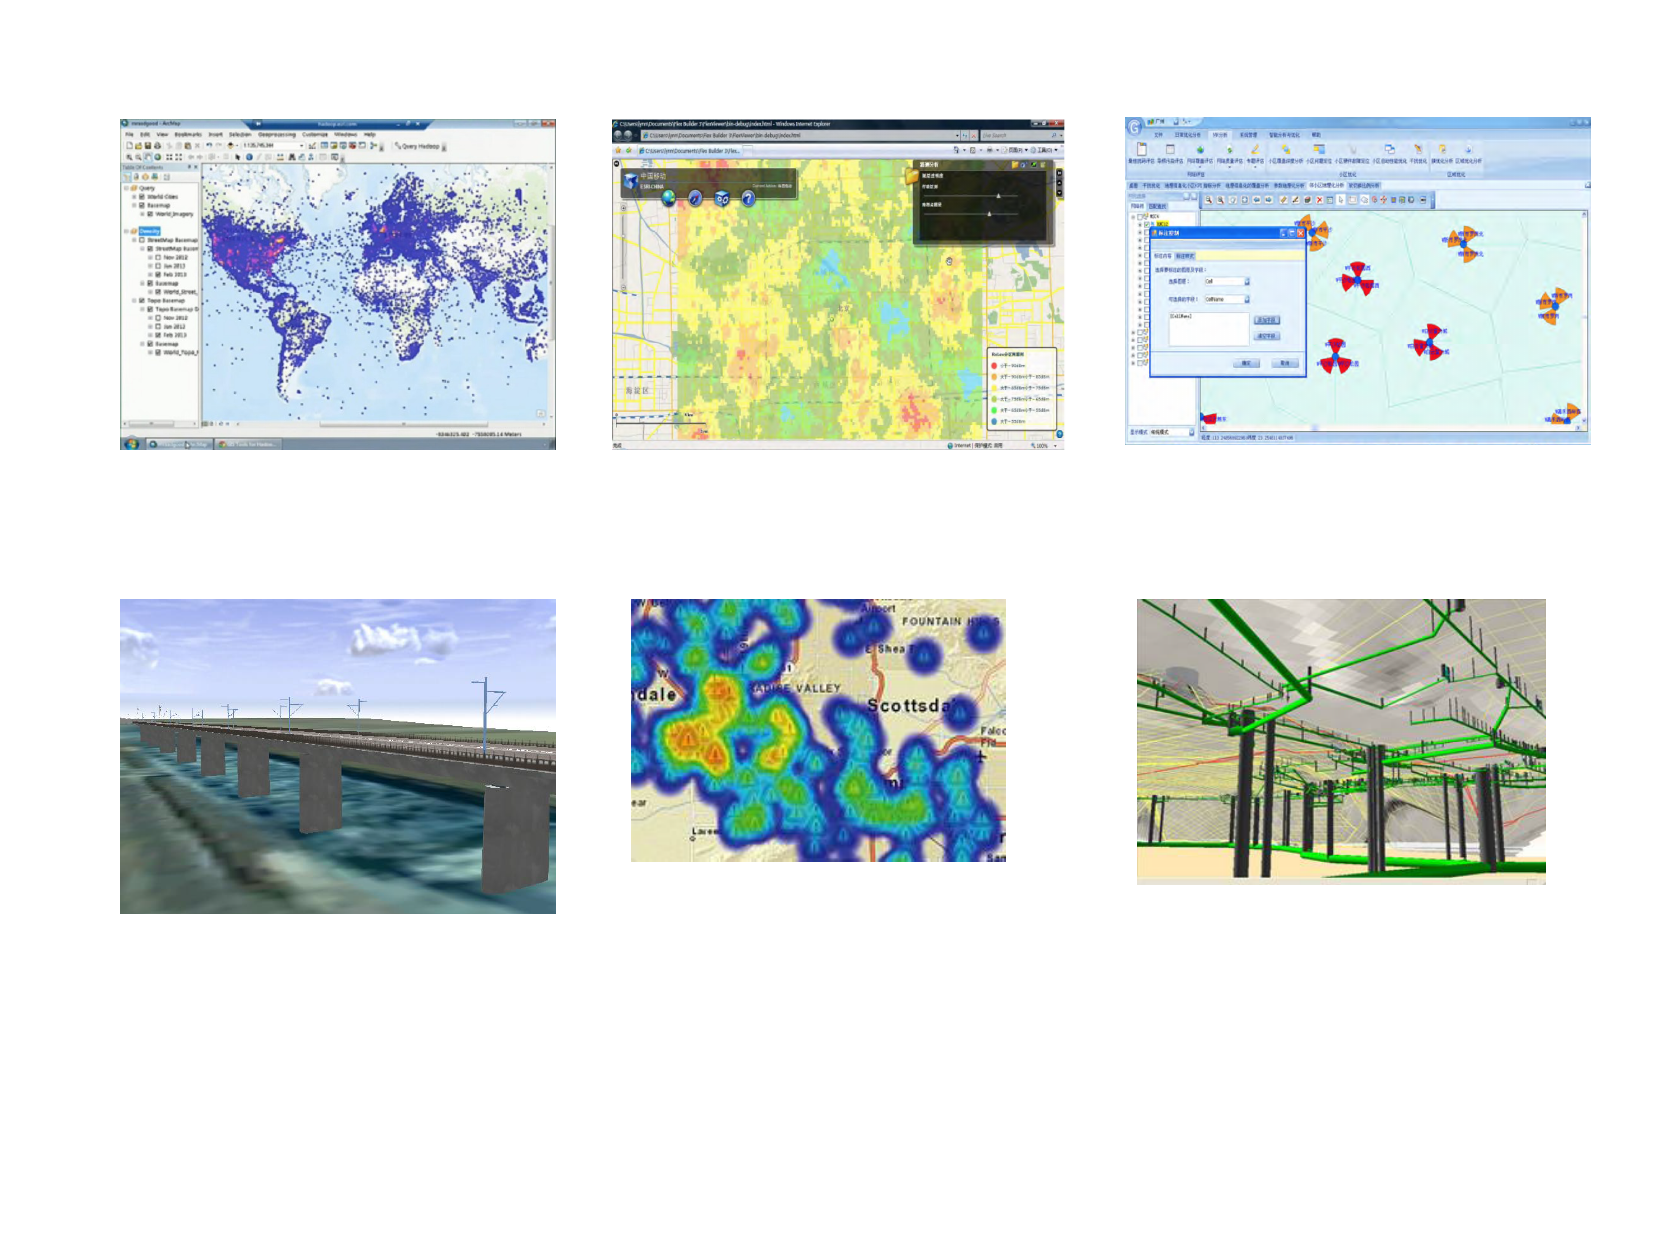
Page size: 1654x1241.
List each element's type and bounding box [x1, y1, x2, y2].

picture [120, 117, 1591, 933]
